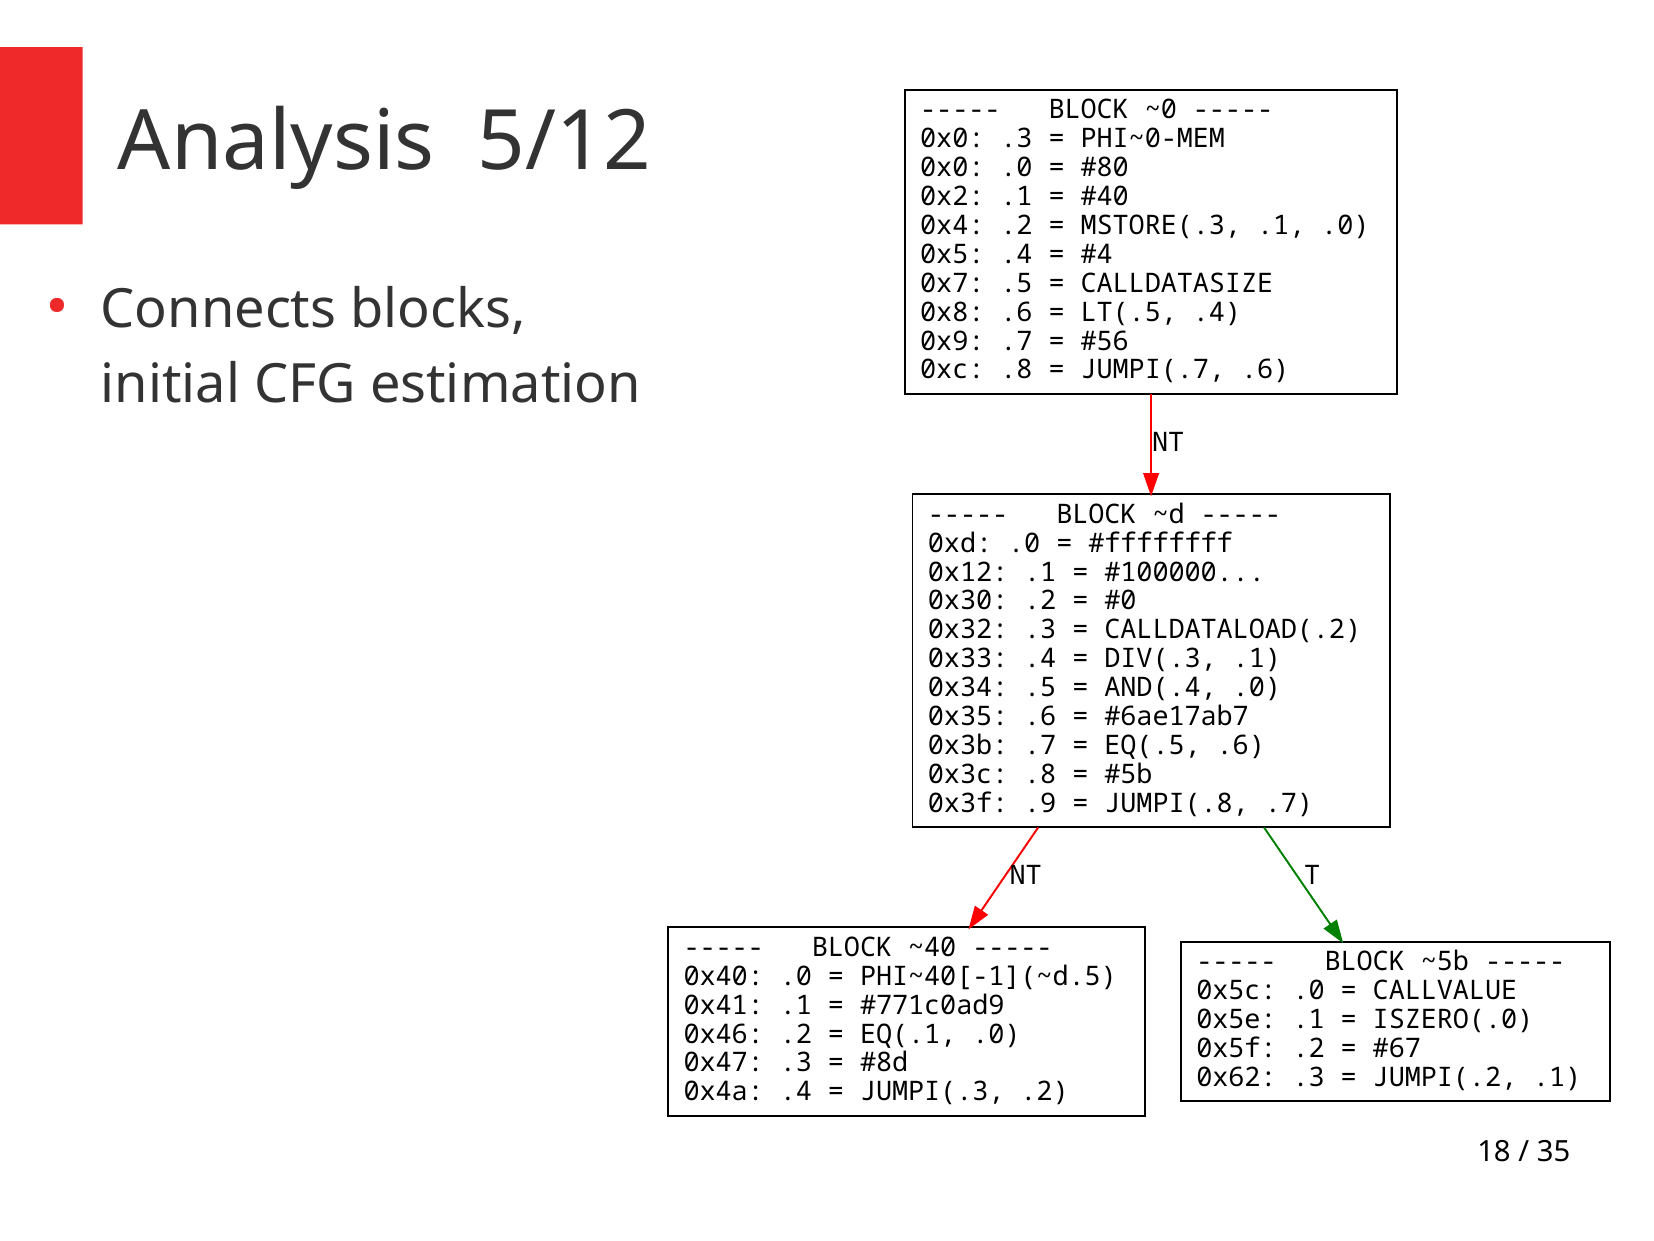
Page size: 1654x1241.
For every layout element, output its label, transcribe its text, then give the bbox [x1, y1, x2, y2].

picture [659, 80, 1619, 1126]
title Analysis 5/12 [117, 33, 1571, 241]
list Connects blocks, initial CFG estimation [29, 270, 659, 436]
